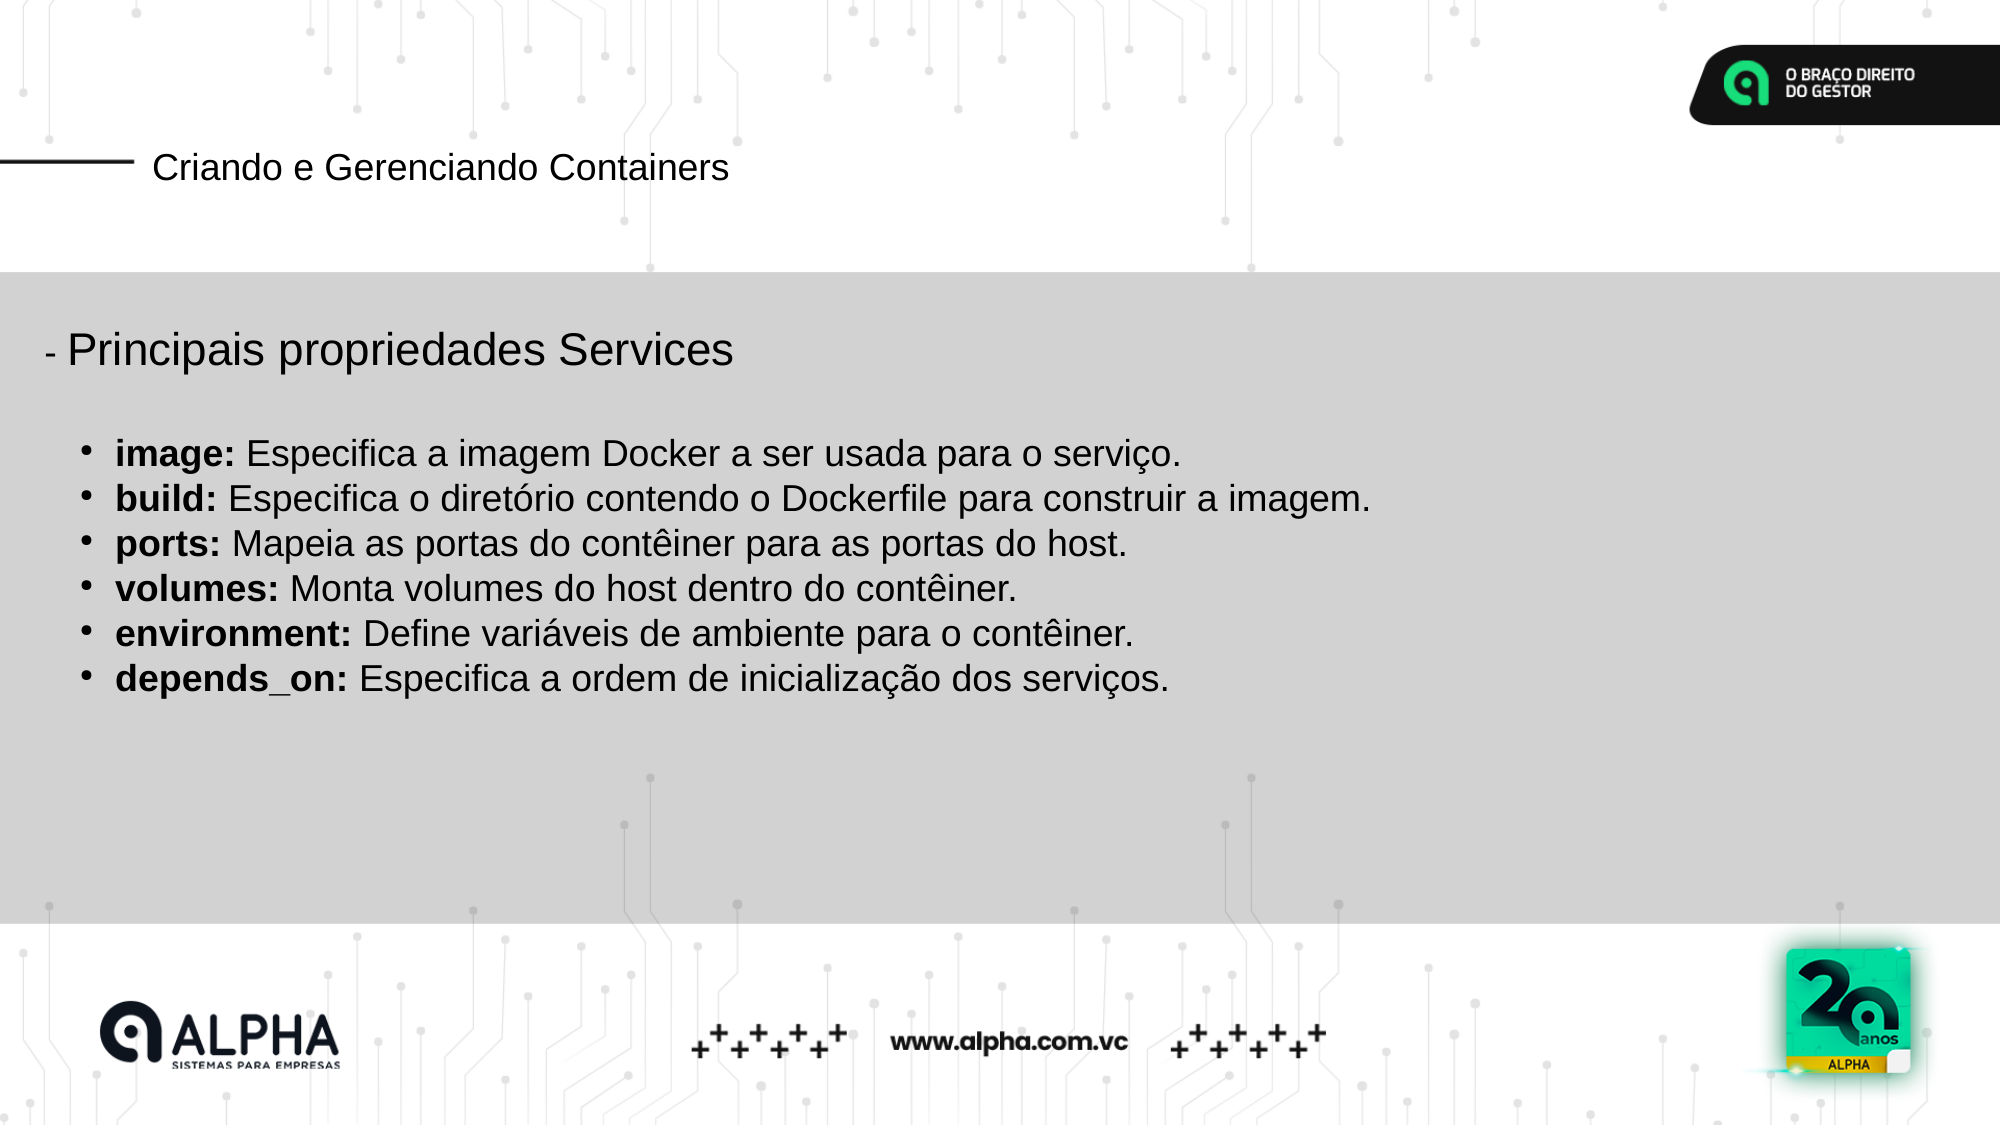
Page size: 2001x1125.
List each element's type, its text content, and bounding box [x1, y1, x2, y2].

picture [0, 0, 2000, 1125]
text_box - Principais propriedades Services image: Especifica a imagem Docker a ser usada para o serviço. build: Especifica o diretório contendo o Dockerfile para construir a imagem. ports: Mapeia as portas do contêiner para as portas do host. volumes: Monta volumes do host dentro do contêiner. environment: Define variáveis de ambiente para o contêiner. depends_on: Especifica a ordem de inicialização dos serviços. [29, 311, 1969, 532]
text_box Criando e Gerenciando Containers [137, 59, 1862, 277]
